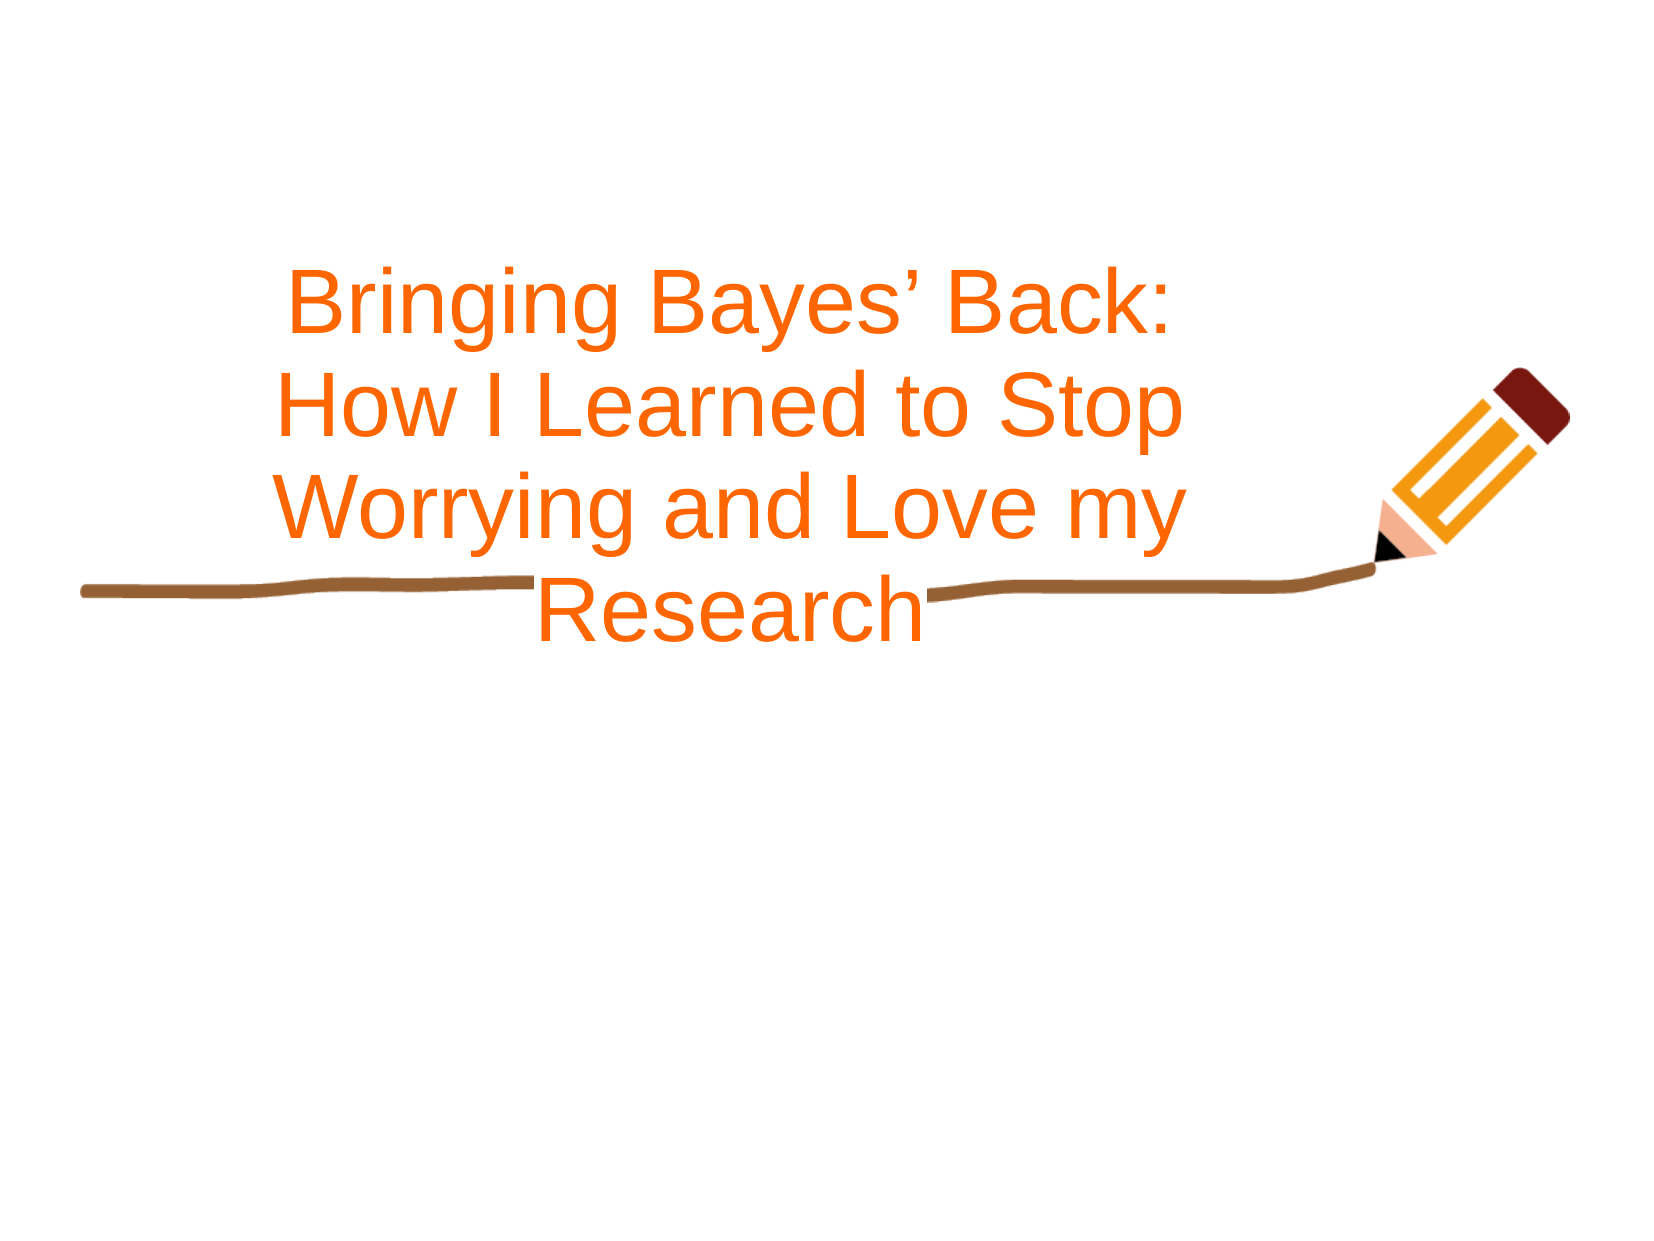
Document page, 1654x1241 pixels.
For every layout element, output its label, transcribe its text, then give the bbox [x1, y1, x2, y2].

title Bringing Bayes’ Back: How I Learned to Stop Worrying and Love my Research [82, 283, 1379, 628]
picture [1379, 367, 1570, 603]
